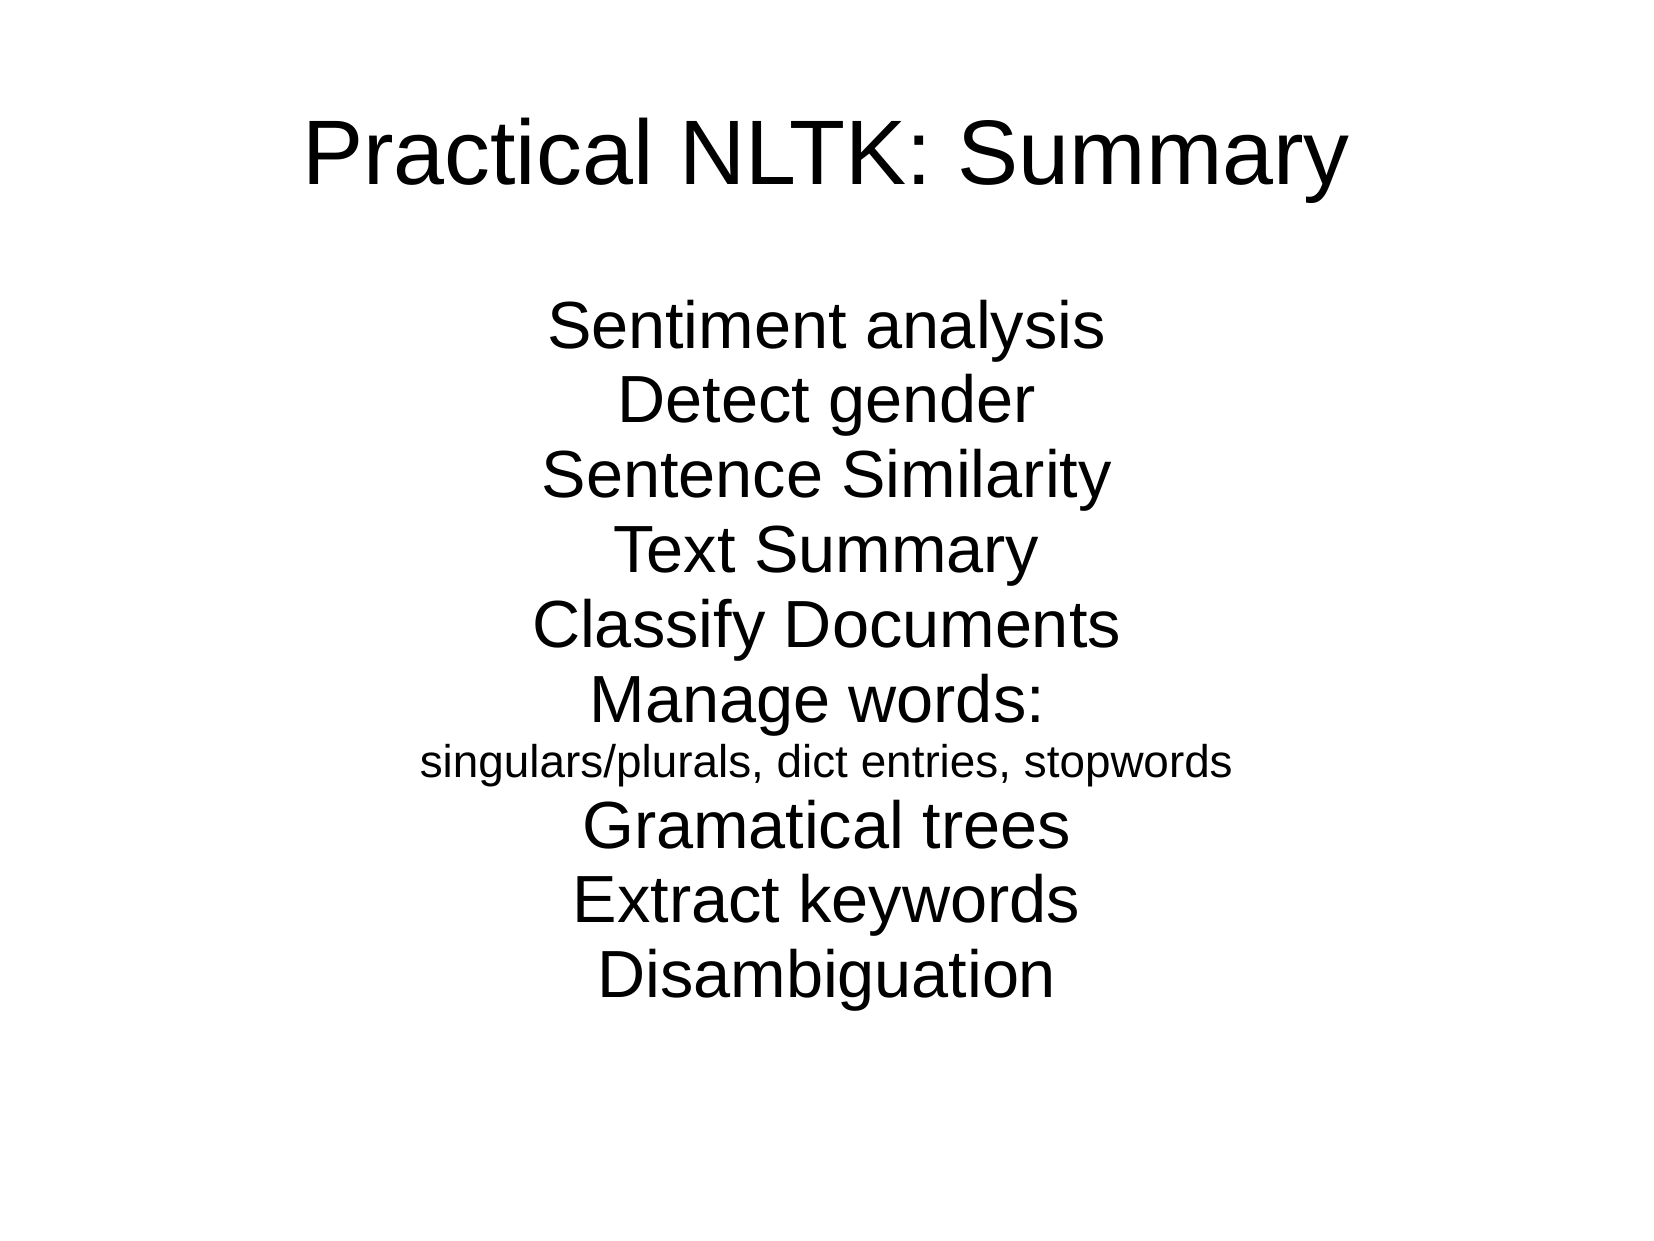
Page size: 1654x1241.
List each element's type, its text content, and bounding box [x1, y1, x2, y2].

subtitle Sentiment analysis Detect gender Sentence Similarity Text Summary Classify Documents Manage words: singulars/plurals, dict entries, stopwords Gramatical trees Extract keywords Disambiguation [82, 287, 1571, 1012]
title Practical NLTK: Summary [82, 49, 1571, 257]
